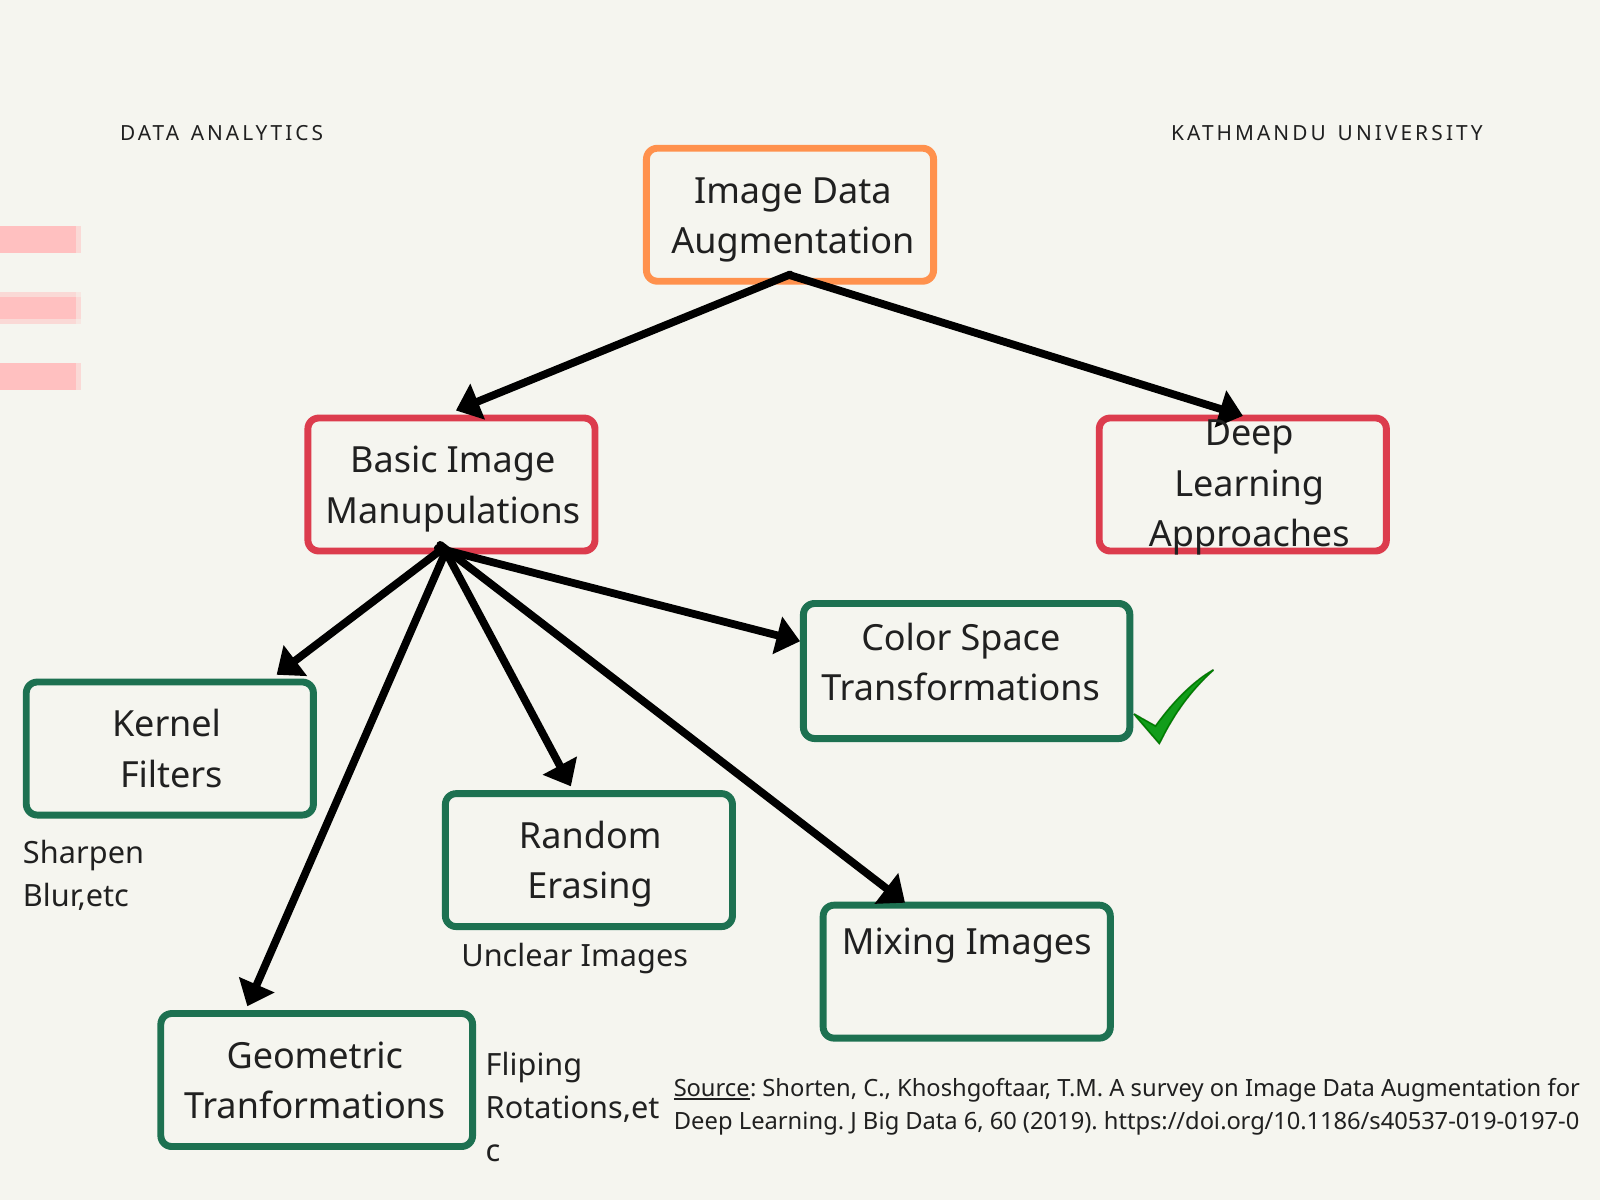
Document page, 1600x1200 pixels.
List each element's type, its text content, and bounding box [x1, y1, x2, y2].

text_box Fliping Rotations,etc [485, 1038, 664, 1168]
text_box Mixing Images [837, 911, 1096, 963]
text_box Deep Learning Approaches [1136, 402, 1362, 554]
text_box [441, 790, 736, 931]
text_box [1200, 414, 1390, 555]
text_box Unclear Images [461, 929, 721, 973]
text_box DATA ANALYTICS [120, 115, 489, 145]
text_box [304, 414, 599, 555]
text_box Color Space Transformations [810, 607, 1111, 709]
text_box KATHMANDU UNIVERSITY [1113, 115, 1483, 145]
text_box Kernel Filters [108, 693, 235, 795]
text_box [819, 901, 1114, 1042]
text_box Geometric Tranformations [173, 1025, 456, 1126]
text_box Source: Shorten, C., Khoshgoftaar, T.M. A survey on Image Data Augmentation for Deep Learning. J Big Data 6, 60 (2019). https://doi.org/10.1186/s40537-019-0197-0 [664, 1067, 1591, 1134]
text_box Random Erasing [515, 805, 665, 907]
text_box Image Data Augmentation [663, 159, 923, 261]
text_box [799, 600, 1134, 743]
text_box [778, 280, 805, 285]
text_box [157, 1010, 477, 1150]
text_box [642, 144, 938, 285]
picture [1133, 669, 1214, 745]
text_box [1095, 414, 1174, 555]
text_box Basic Image Manupulations [316, 429, 589, 531]
text_box Sharpen Blur,etc [22, 826, 188, 913]
text_box [22, 678, 317, 819]
picture [0, 144, 120, 473]
